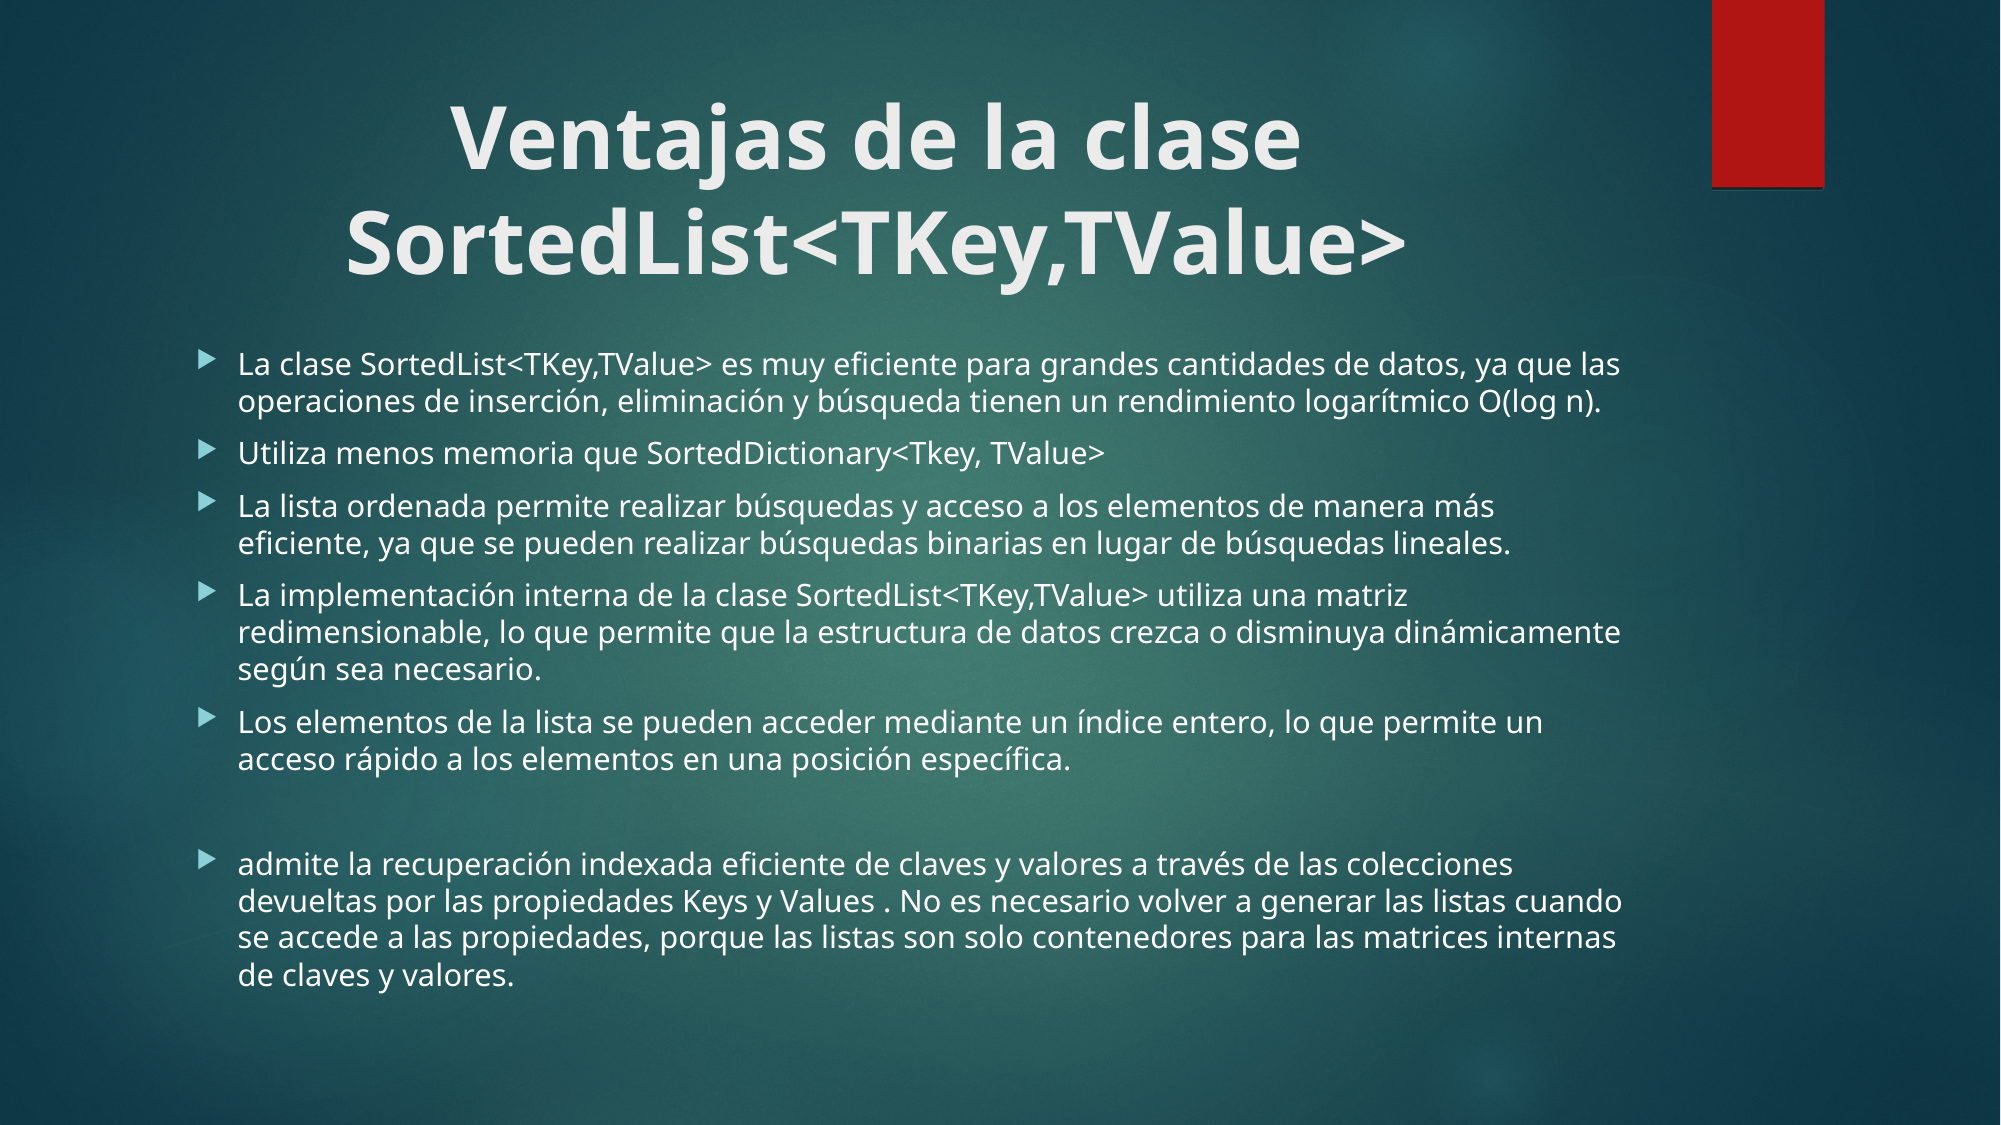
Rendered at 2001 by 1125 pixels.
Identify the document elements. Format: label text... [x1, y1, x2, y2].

list La clase SortedList<TKey,TValue> es muy eficiente para grandes cantidades de datos, ya que las operaciones de inserción, eliminación y búsqueda tienen un rendimiento logarítmico O(log n). Utiliza menos memoria que SortedDictionary<Tkey, TValue> La lista ordenada permite realizar búsquedas y acceso a los elementos de manera más eficiente, ya que se pueden realizar búsquedas binarias en lugar de búsquedas lineales. La implementación interna de la clase SortedList<TKey,TValue> utiliza una matriz redimensionable, lo que permite que la estructura de datos crezca o disminuya dinámicamente según sea necesario. Los elementos de la lista se pueden acceder mediante un índice entero, lo que permite un acceso rápido a los elementos en una posición específica. admite la recuperación indexada eficiente de claves y valores a través de las colecciones devueltas por las propiedades Keys y Values . No es necesario volver a generar las listas cuando se accede a las propiedades, porque las listas son solo contenedores para las matrices internas de claves y valores. [181, 336, 1649, 1025]
title Ventajas de la clase SortedList<TKey,TValue> [106, 74, 1649, 304]
picture [0, 0, 2001, 1125]
